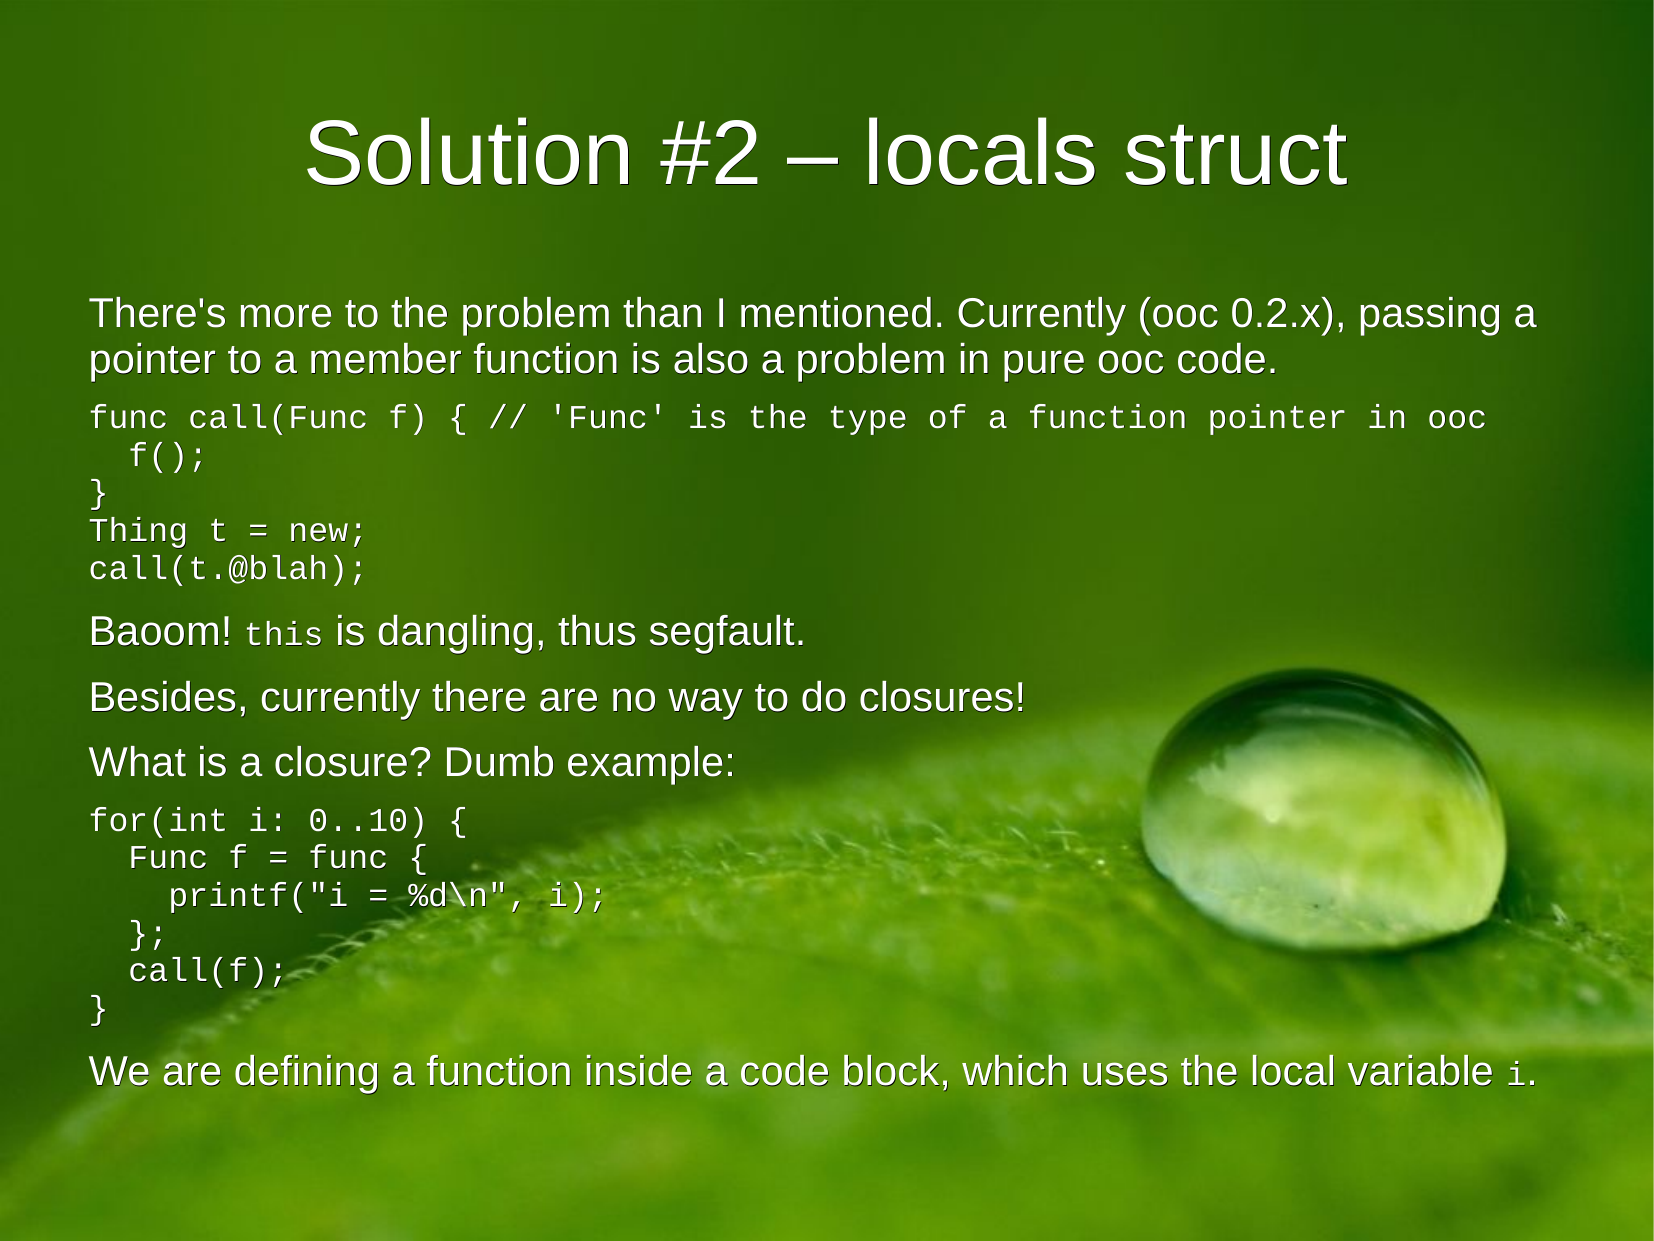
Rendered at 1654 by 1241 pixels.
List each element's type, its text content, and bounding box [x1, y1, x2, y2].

list There's more to the problem than I mentioned. Currently (ooc 0.2.x), passing a pointer to a member function is also a problem in pure ooc code. func call(Func f) { // 'Func' is the type of a function pointer in ooc f(); } Thing t = new; call(t.@blah); Baoom! this is dangling, thus segfault. Besides, currently there are no way to do closures! What is a closure? Dumb example: for(int i: 0..10) { Func f = func { printf("i = %d\n", i); }; call(f); } We are defining a function inside a code block, which uses the local variable i. [88, 289, 1577, 1096]
picture [0, 0, 1654, 1241]
title Solution #2 – locals struct [82, 56, 1571, 250]
